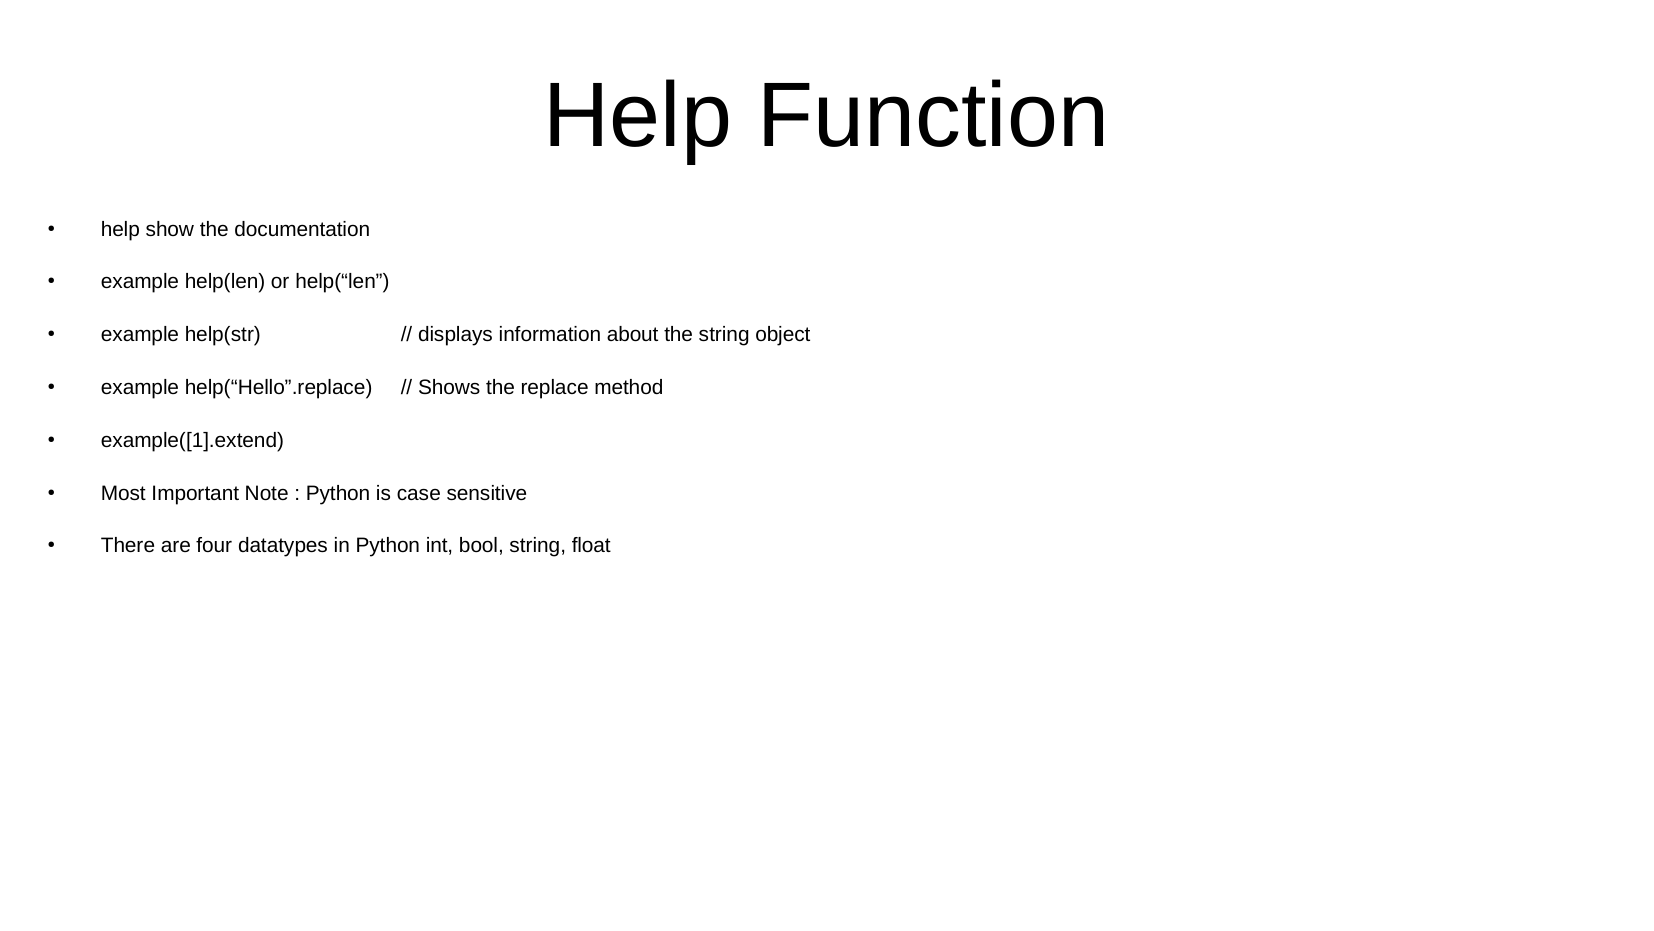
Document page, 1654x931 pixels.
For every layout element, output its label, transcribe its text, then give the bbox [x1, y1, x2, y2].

title Help Function [82, 12, 1571, 218]
list help show the documentation example help(len) or help(“len”) example help(str) // displays information about the string object example help(“Hello”.replace) // Shows the replace method example([1].extend) Most Important Note : Python is case sensitive There are four datatypes in Python int, bool, string, float [30, 217, 1523, 923]
